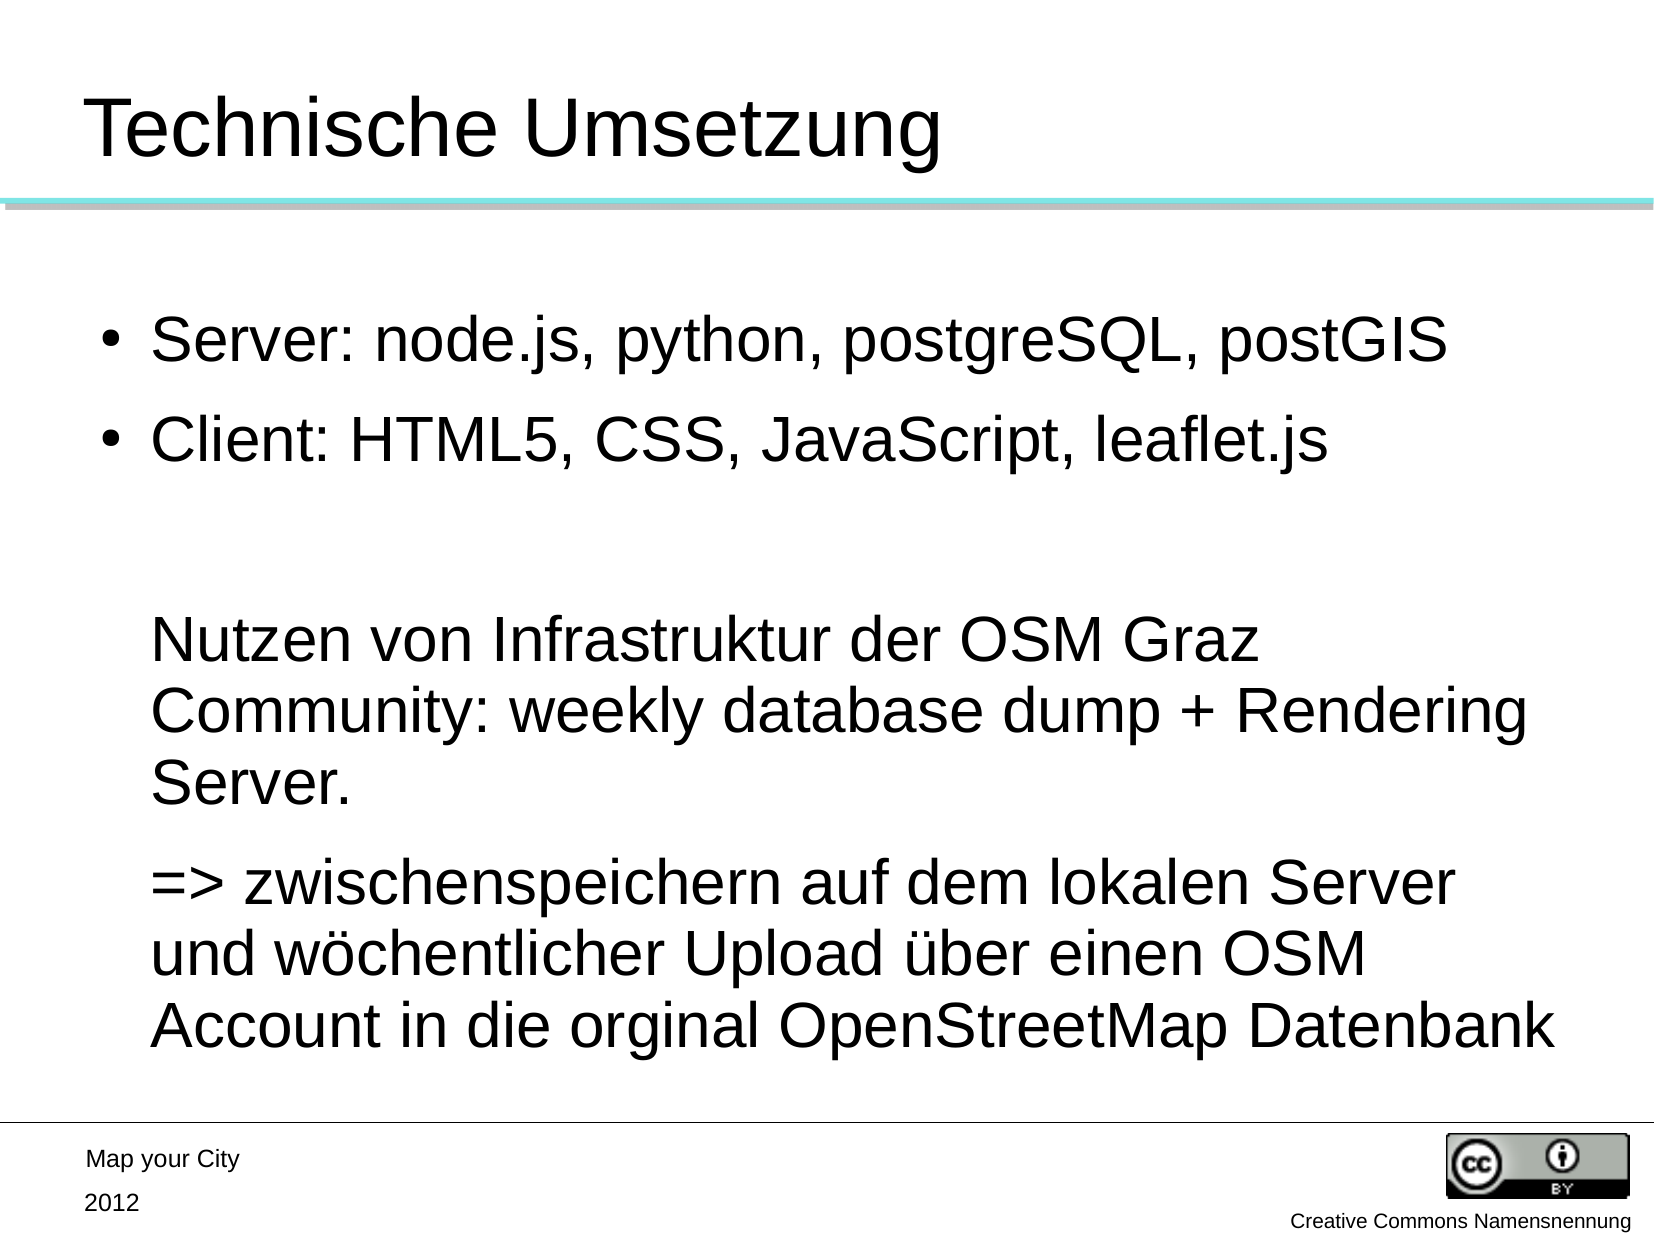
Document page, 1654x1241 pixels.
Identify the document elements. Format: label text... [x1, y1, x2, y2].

text_box 2012 [69, 1181, 674, 1225]
text_box Creative Commons Namensnennung [1275, 1202, 1654, 1241]
title Technische Umsetzung [82, 81, 1571, 175]
text_box Map your City [70, 1137, 308, 1180]
picture [1446, 1133, 1630, 1199]
list Server: node.js, python, postgreSQL, postGIS Client: HTML5, CSS, JavaScript, leaflet.js Nutzen von Infrastruktur der OSM Graz Community: weekly database dump + Rendering Server. => zwischenspeichern auf dem lokalen Server und wöchentlicher Upload über einen OSM Account in die orginal OpenStreetMap Datenbank [82, 303, 1571, 1122]
